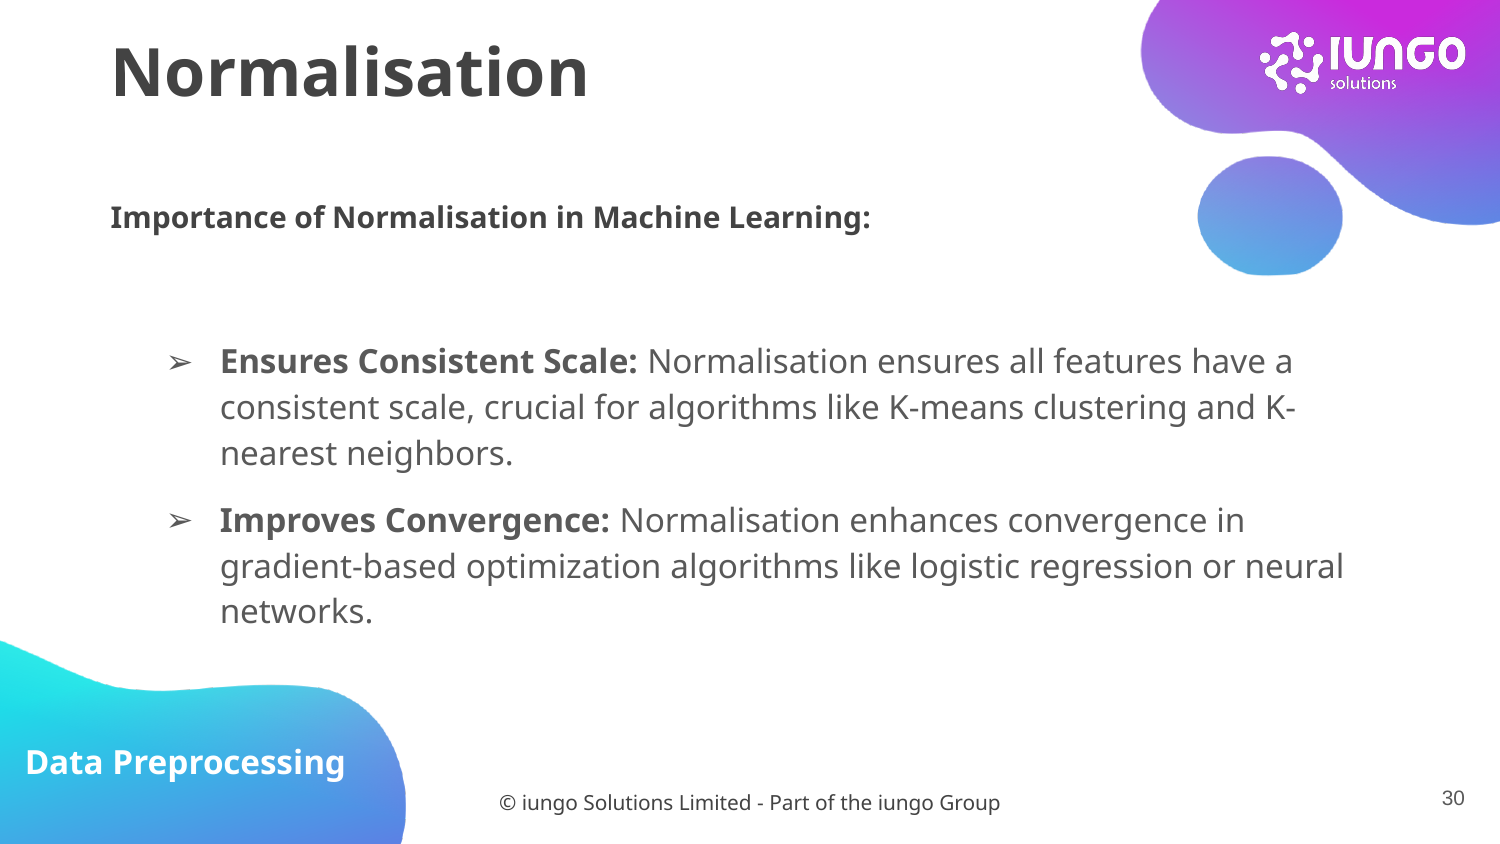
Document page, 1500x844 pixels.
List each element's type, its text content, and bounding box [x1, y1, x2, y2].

list Importance of Normalisation in Machine Learning: [95, 178, 952, 260]
subtitle Data Preprocessing [9, 719, 411, 844]
title Normalisation [95, 30, 924, 125]
slide_number <number> [1389, 764, 1480, 830]
text_box Ensures Consistent Scale: Normalisation ensures all features have a consistent scale, crucial for algorithms like K-means clustering and K-nearest neighbors. Improves Convergence: Normalisation enhances convergence in gradient-based optimization algorithms like logistic regression or neural networks. [129, 319, 1390, 651]
picture [0, 0, 1500, 844]
